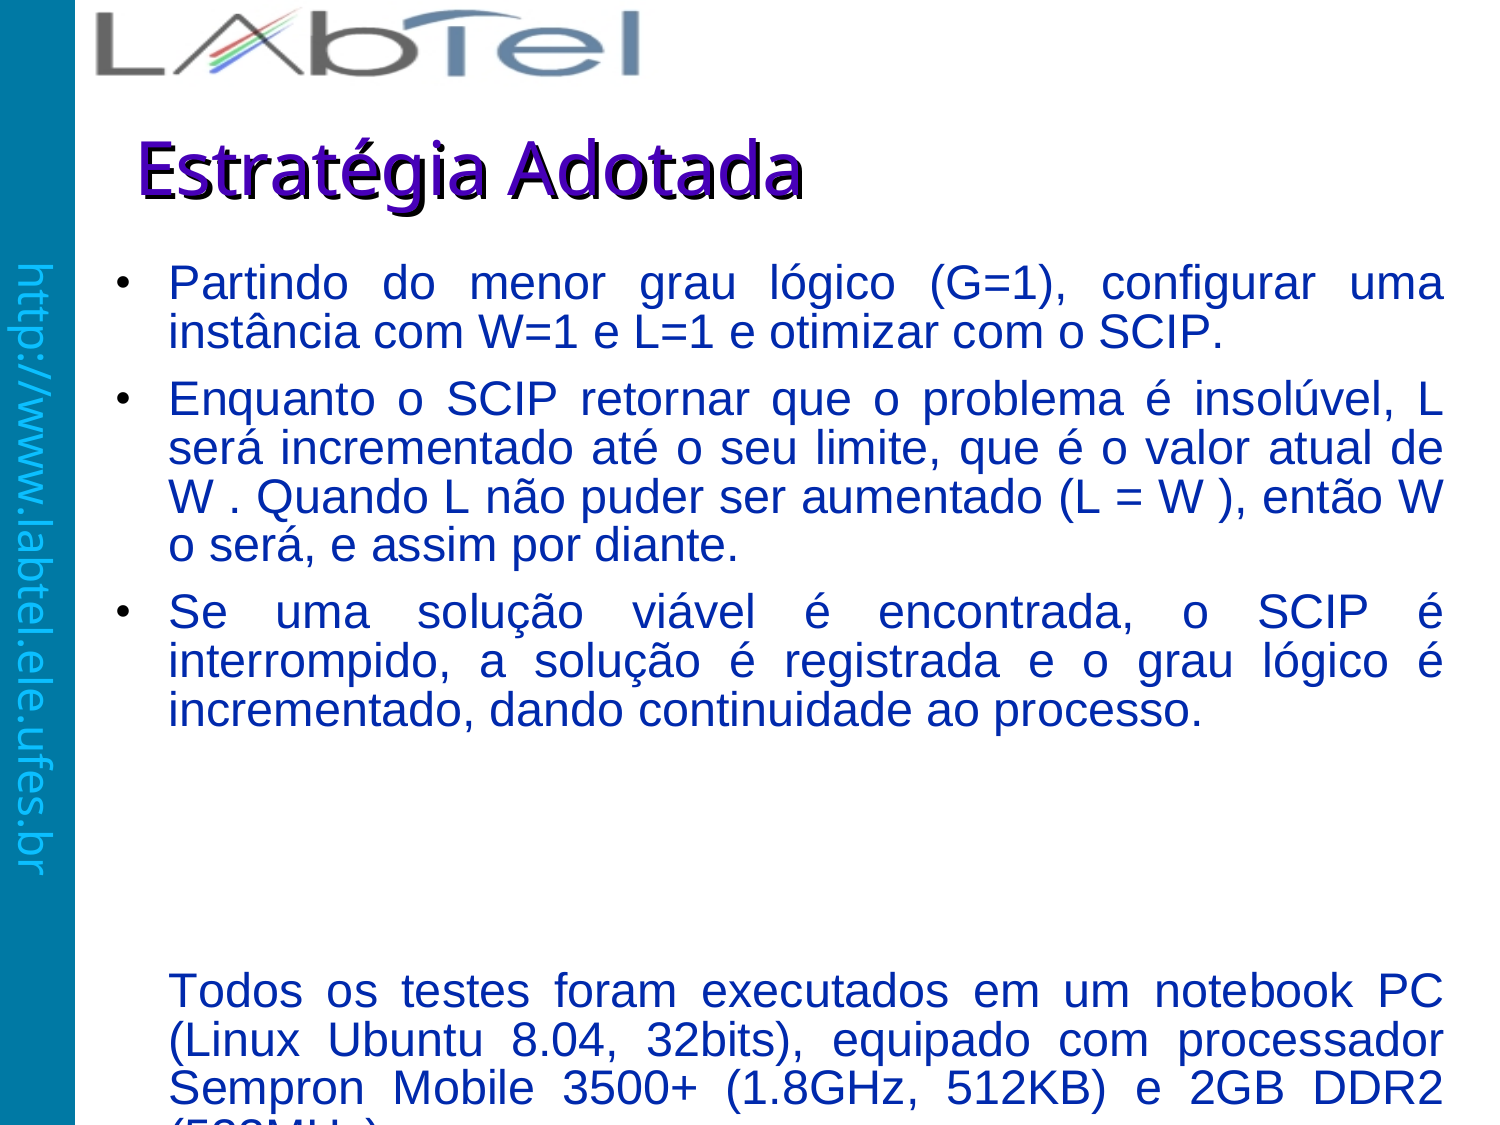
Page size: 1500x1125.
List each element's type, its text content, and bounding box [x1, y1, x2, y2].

list Partindo do menor grau lógico (G=1), configurar uma instância com W=1 e L=1 e otimizar com o SCIP. Enquanto o SCIP retornar que o problema é insolúvel, L será incrementado até o seu limite, que é o valor atual de W . Quando L não puder ser aumentado (L = W ), então W o será, e assim por diante. Se uma solução viável é encontrada, o SCIP é interrompido, a solução é registrada e o grau lógico é incrementado, dando continuidade ao processo. Todos os testes foram executados em um notebook PC (Linux Ubuntu 8.04, 32bits), equipado com processador Sempron Mobile 3500+ (1.8GHz, 512KB) e 2GB DDR2 (533MHz). [99, 237, 1461, 1125]
picture [76, 0, 675, 88]
title Estratégia Adotada [99, 65, 1461, 237]
